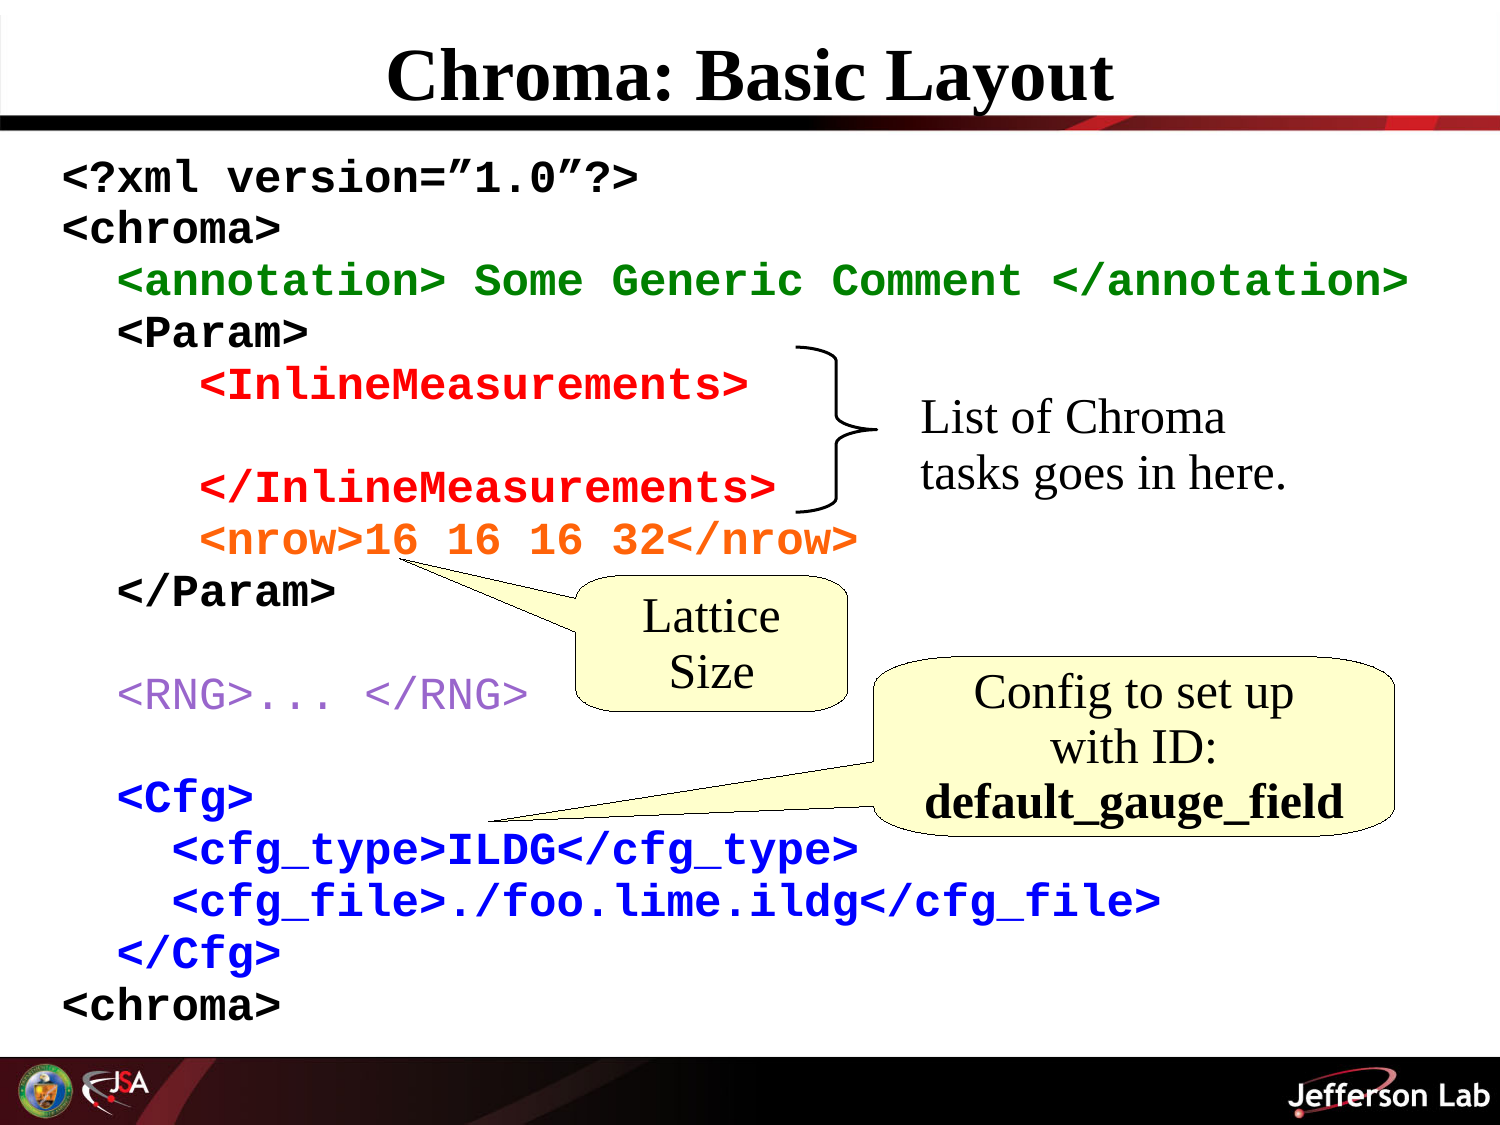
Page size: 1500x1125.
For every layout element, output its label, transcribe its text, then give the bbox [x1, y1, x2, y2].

text_box <?xml version=”1.0”?> <chroma> <annotation> Some Generic Comment </annotation> <Param> <InlineMeasurements> </InlineMeasurements> <nrow>16 16 16 32</nrow> </Param> <RNG>... </RNG> <Cfg> <cfg_type>ILDG</cfg_type> <cfg_file>./foo.lime.ildg</cfg_file> </Cfg> <chroma> [46, 146, 1473, 1097]
text_box List of Chroma tasks goes in here. [905, 381, 1343, 508]
text_box Lattice Size [399, 558, 848, 712]
title Chroma: Basic Layout [112, 0, 1388, 146]
text_box Config to set up with ID: default_gauge_field [488, 656, 1395, 837]
picture [0, 0, 1500, 1125]
